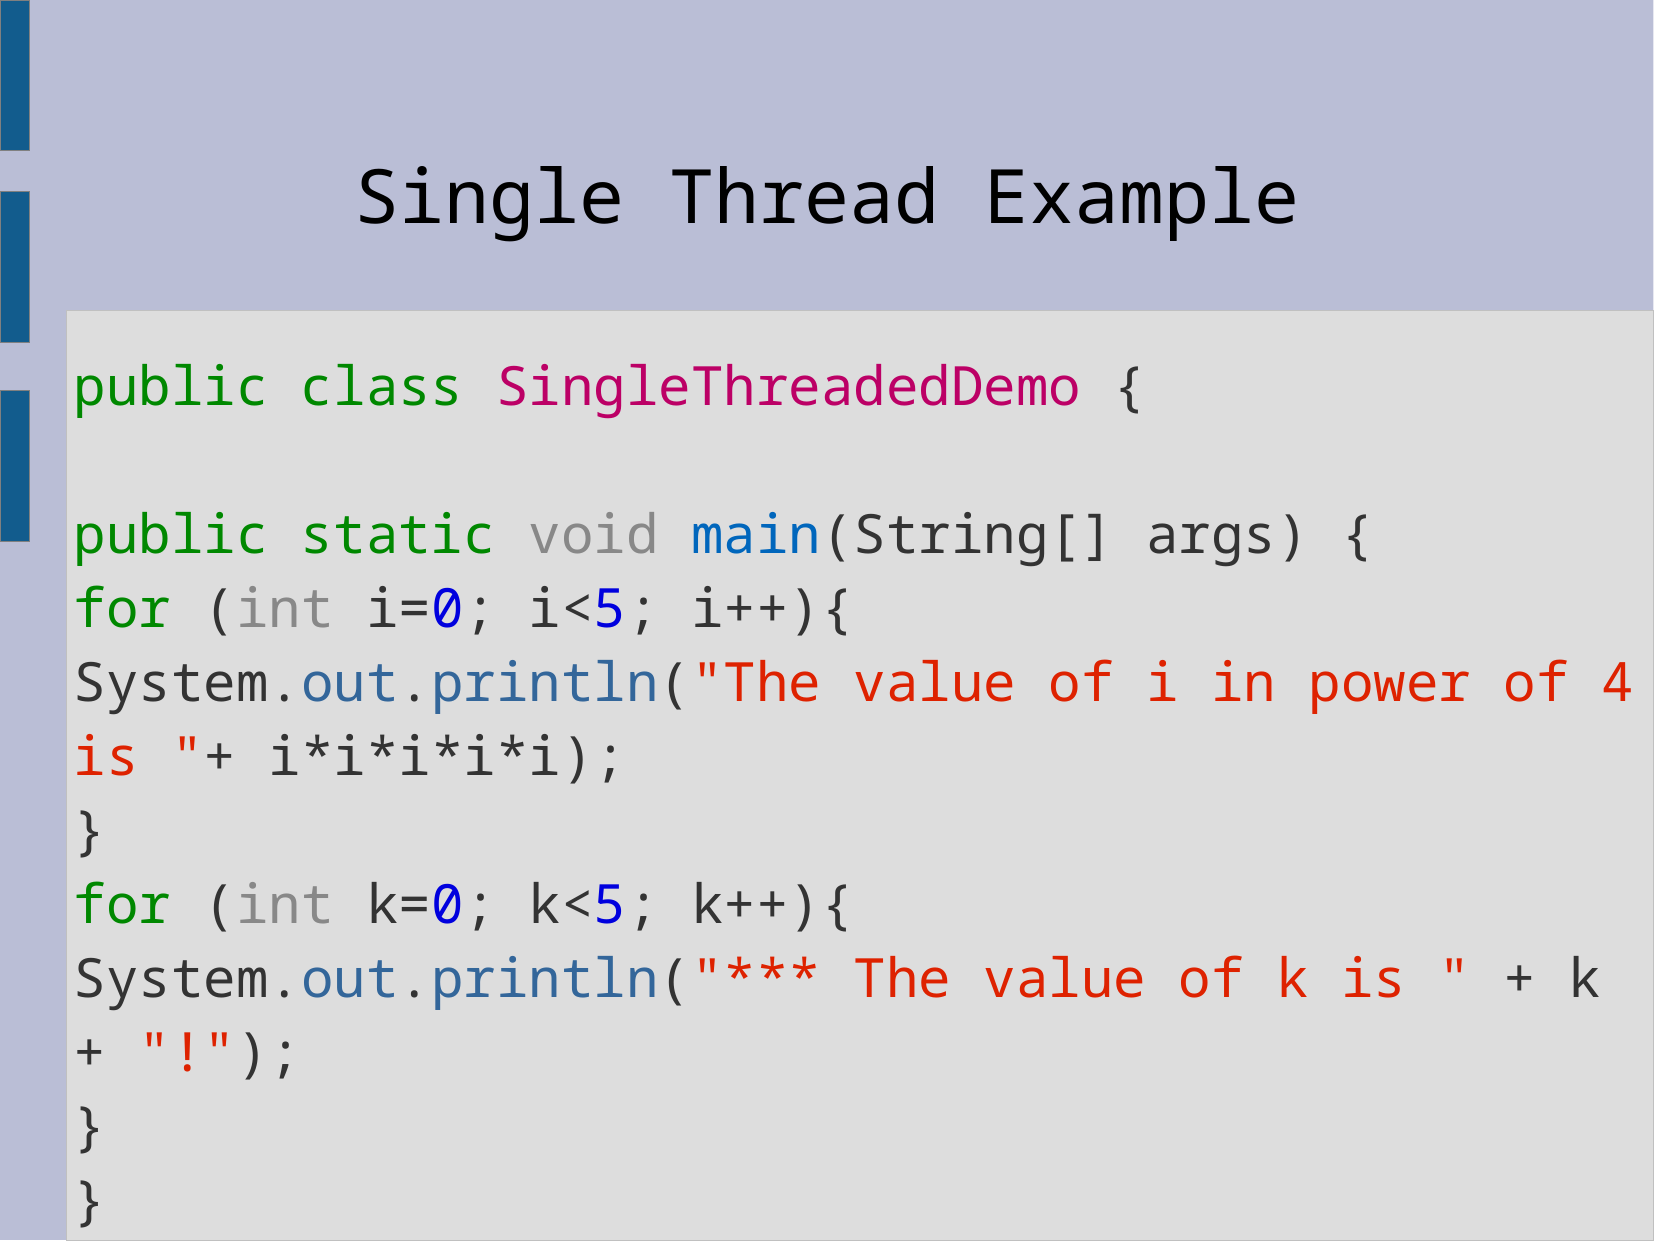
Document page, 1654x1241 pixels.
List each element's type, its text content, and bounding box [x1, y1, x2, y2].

text_box public class SingleThreadedDemo { public static void main(String[] args) { for (int i=0; i<5; i++){ System.out.println("The value of i in power of 4 is "+ i*i*i*i*i); } for (int k=0; k<5; k++){ System.out.println("*** The value of k is " + k + "!"); } } } [59, 340, 1654, 1182]
title Single Thread Example [121, 91, 1534, 299]
